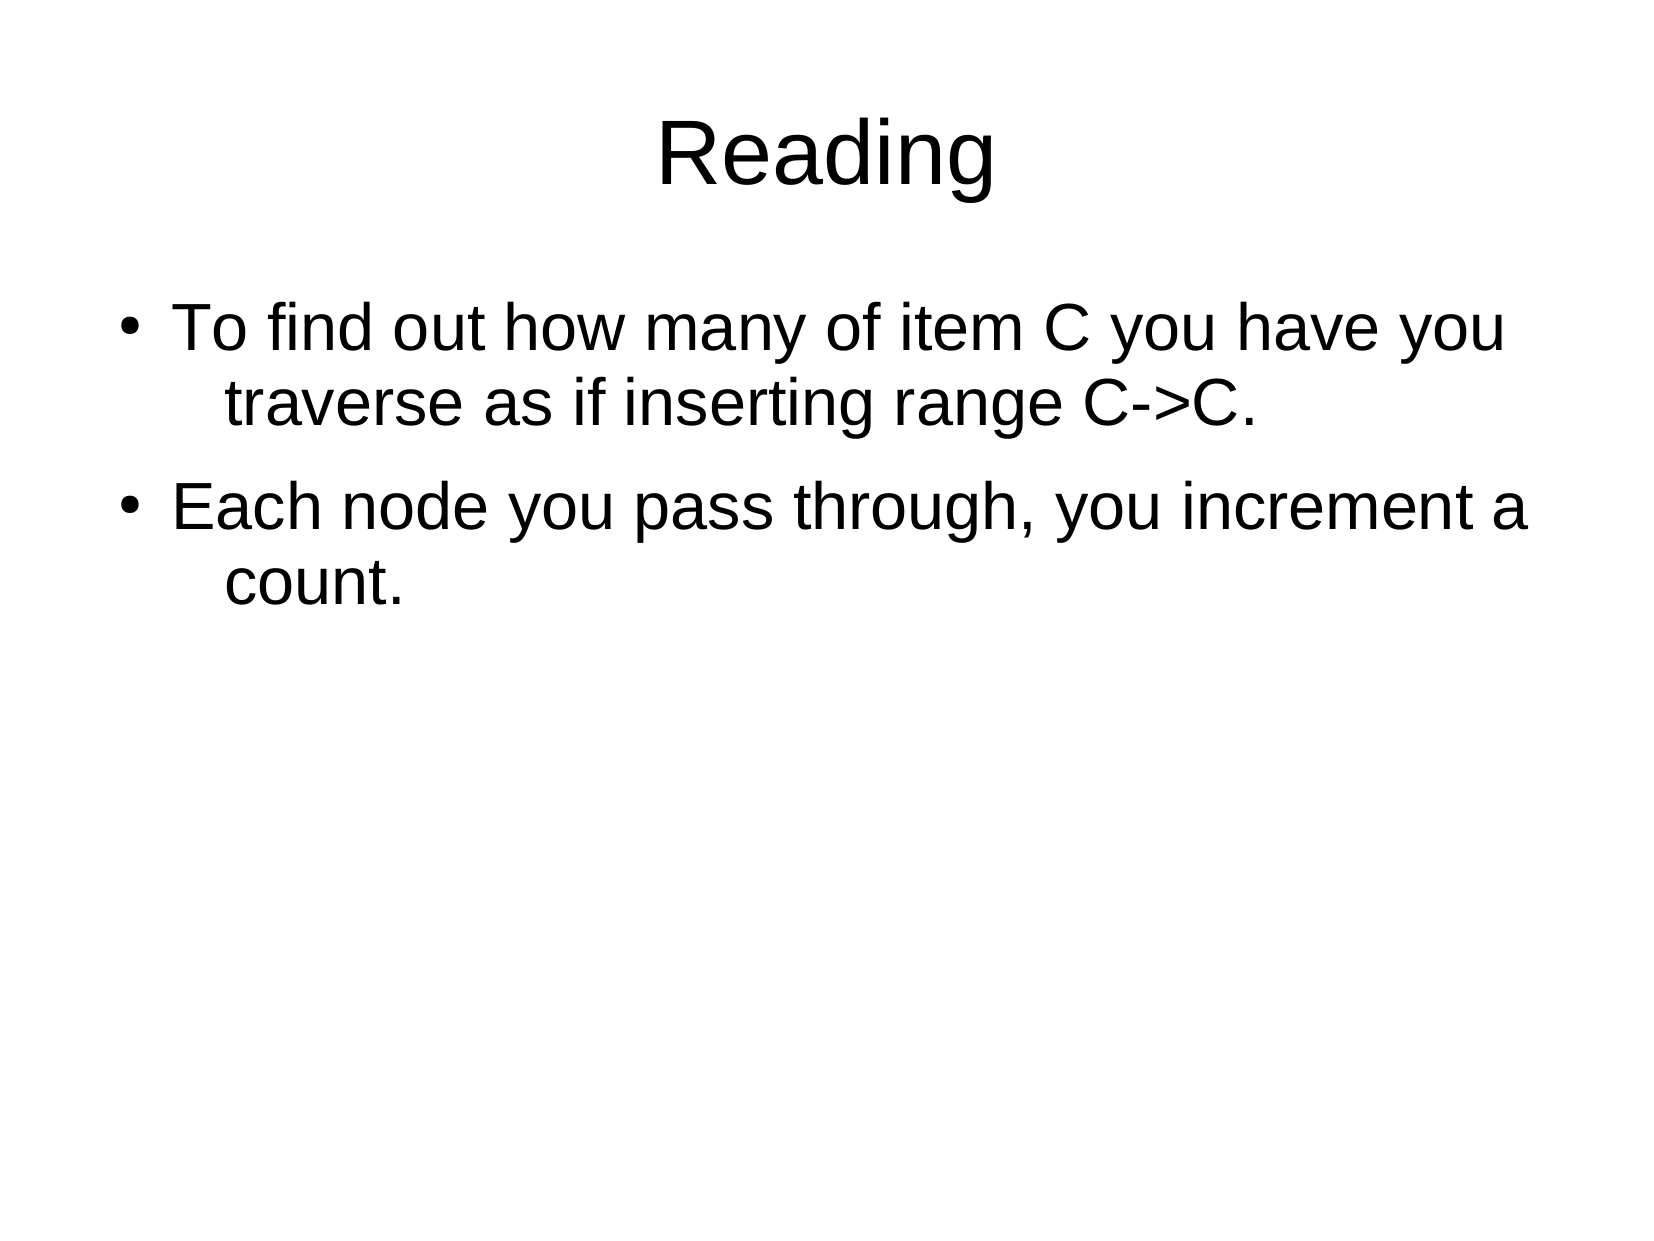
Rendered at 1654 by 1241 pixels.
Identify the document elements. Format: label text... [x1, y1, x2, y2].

list To find out how many of item C you have you traverse as if inserting range C->C. Each node you pass through, you increment a count. [82, 290, 1571, 1109]
title Reading [82, 49, 1571, 257]
